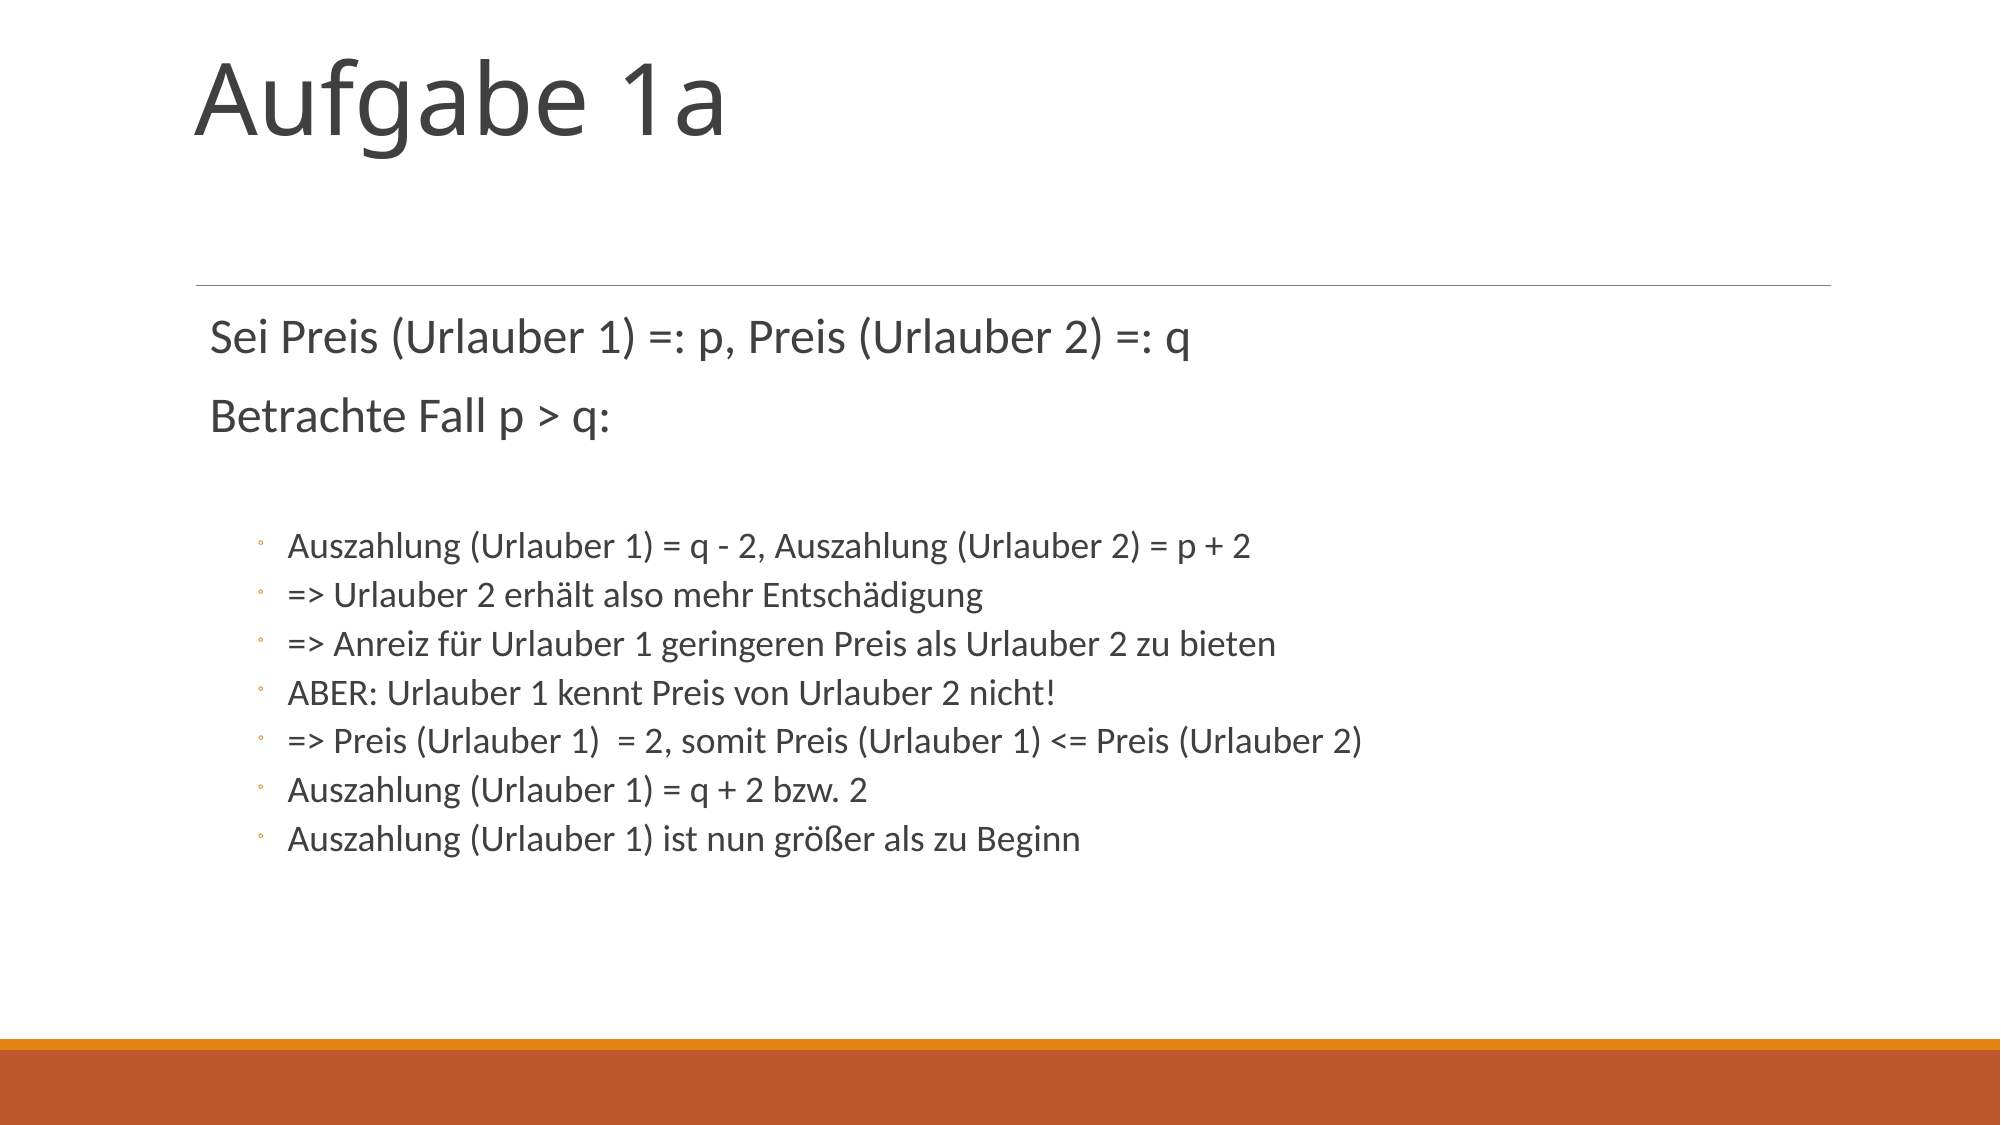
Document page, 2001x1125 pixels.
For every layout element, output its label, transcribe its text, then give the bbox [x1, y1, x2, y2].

list Sei Preis (Urlauber 1) =: p, Preis (Urlauber 2) =: q Betrachte Fall p > q: Auszahlung (Urlauber 1) = q - 2, Auszahlung (Urlauber 2) = p + 2 => Urlauber 2 erhält also mehr Entschädigung => Anreiz für Urlauber 1 geringeren Preis als Urlauber 2 zu bieten ABER: Urlauber 1 kennt Preis von Urlauber 2 nicht! => Preis (Urlauber 1) = 2, somit Preis (Urlauber 1) <= Preis (Urlauber 2) Auszahlung (Urlauber 1) = q + 2 bzw. 2 Auszahlung (Urlauber 1) ist nun größer als zu Beginn [180, 302, 1830, 963]
title Aufgabe 1a [180, 47, 1830, 285]
